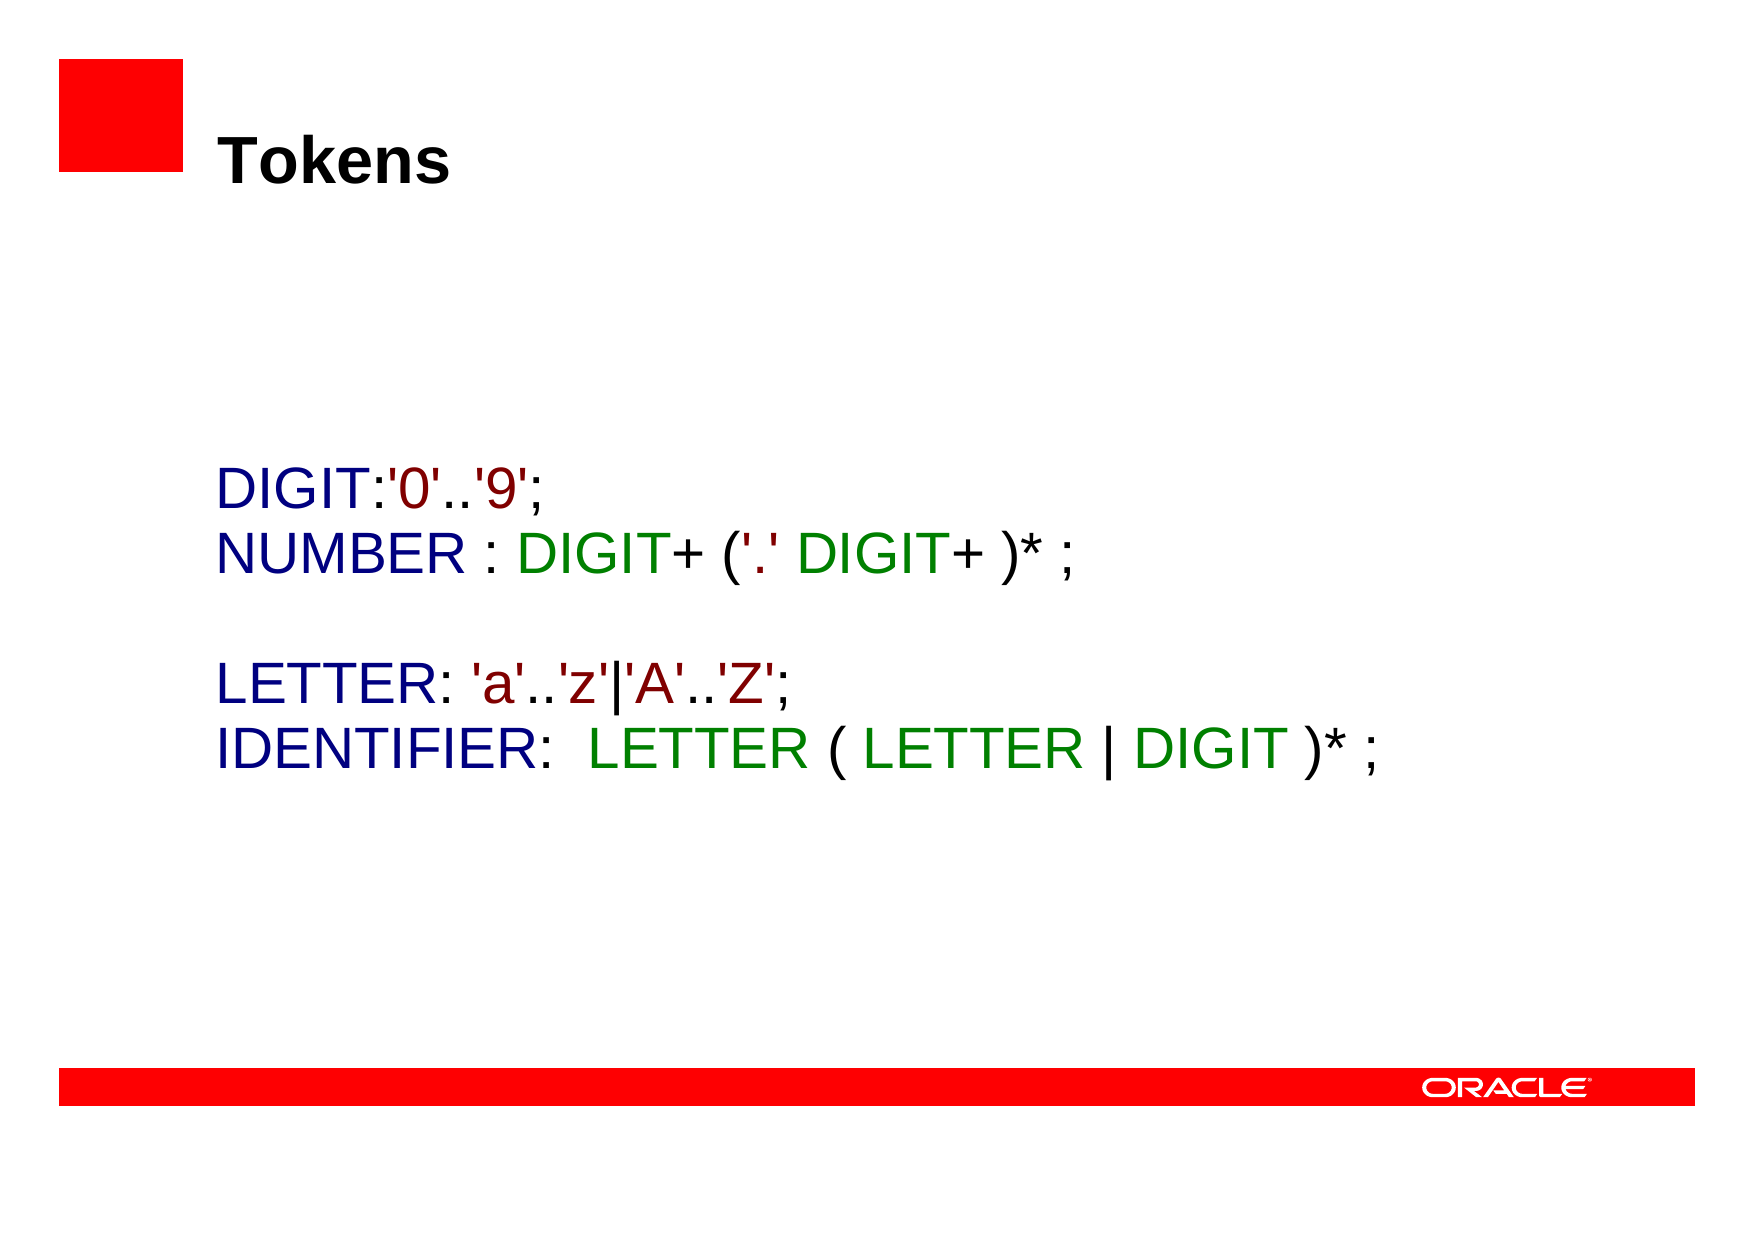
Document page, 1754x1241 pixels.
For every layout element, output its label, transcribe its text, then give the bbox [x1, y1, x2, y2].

subtitle DIGIT:'0'..'9'; NUMBER : DIGIT+ ('.' DIGIT+ )* ; LETTER: 'a'..'z'|'A'..'Z'; IDENTIFIER: LETTER ( LETTER | DIGIT )* ; [215, 280, 1565, 1021]
picture [59, 59, 183, 172]
picture [59, 1068, 1695, 1106]
title Tokens [217, 122, 1575, 264]
